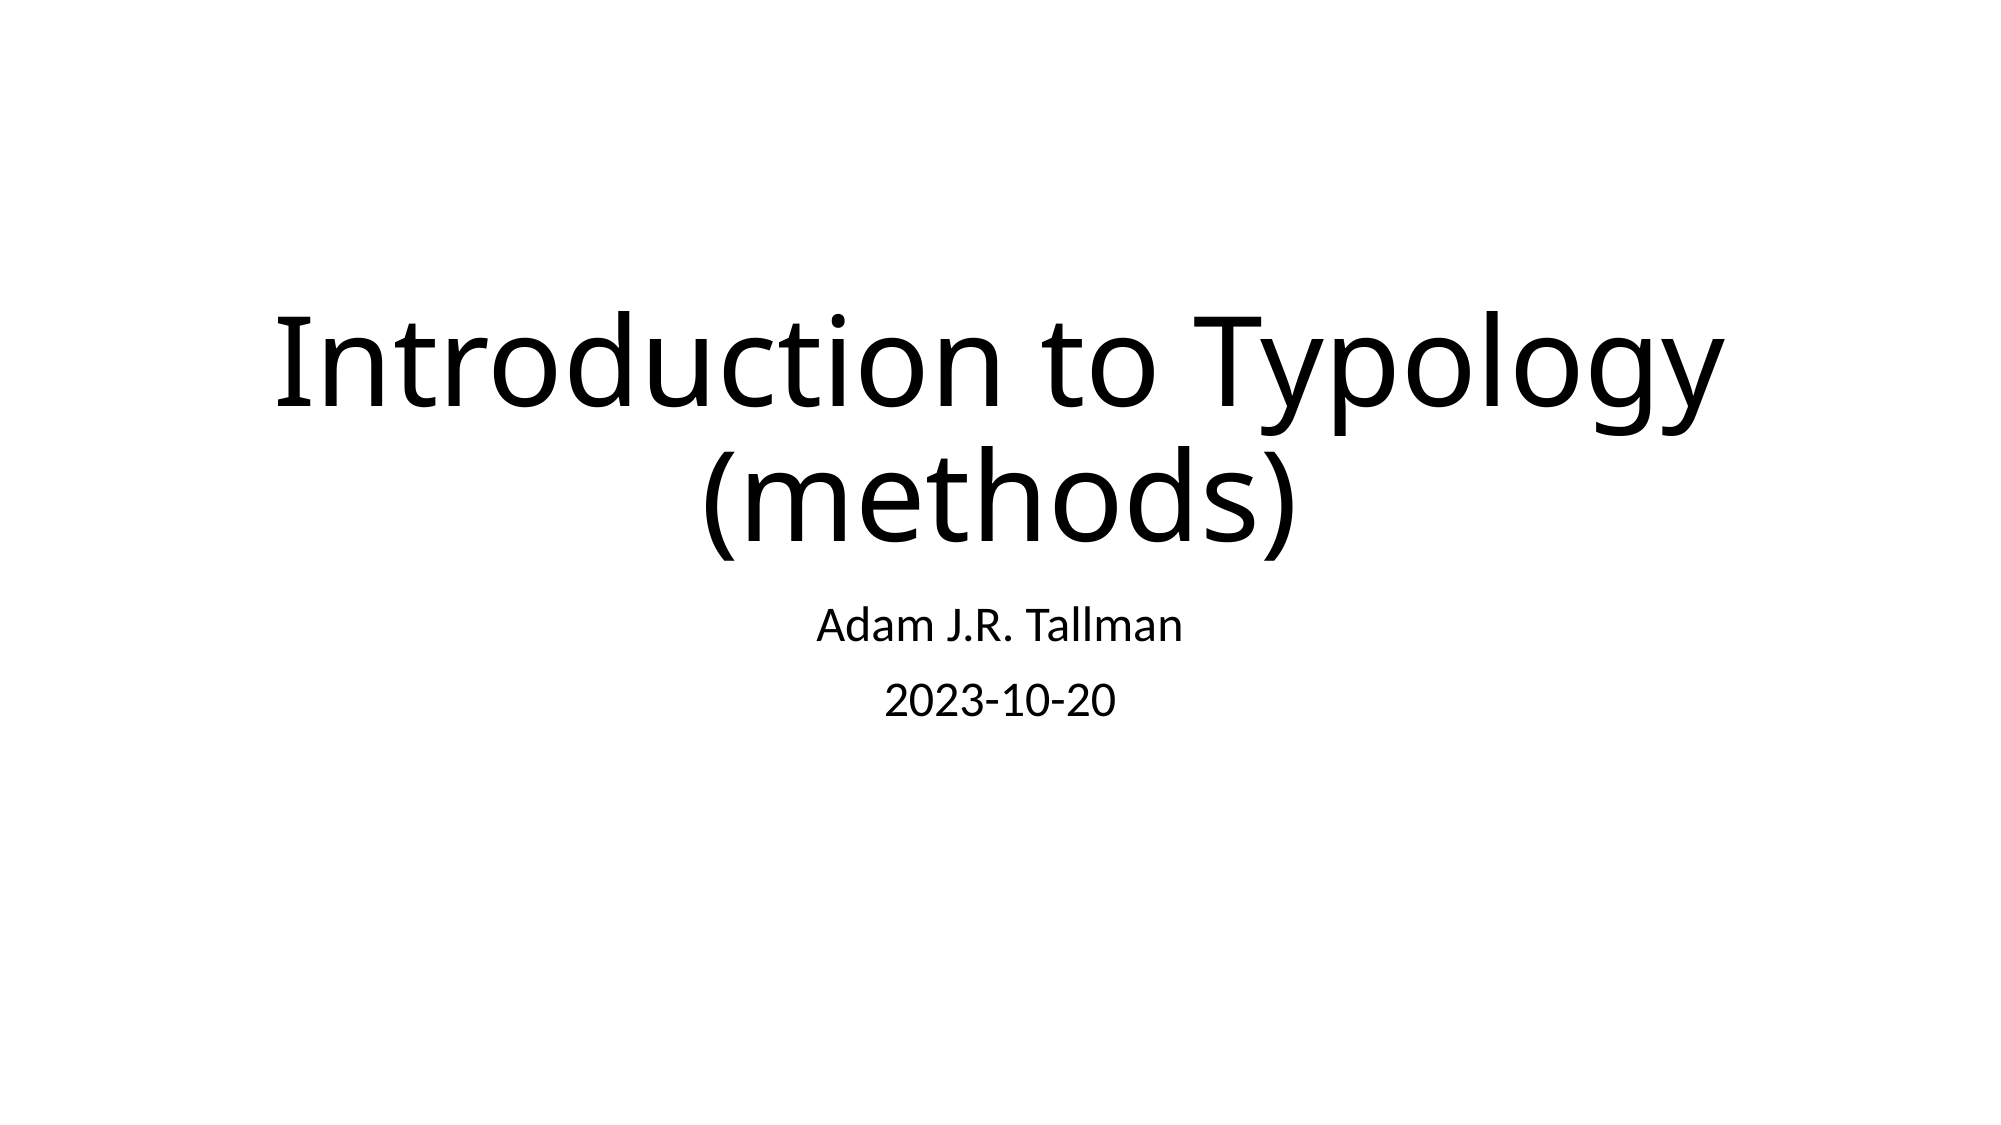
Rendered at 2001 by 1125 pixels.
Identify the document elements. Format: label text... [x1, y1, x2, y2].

subtitle Adam J.R. Tallman 2023-10-20 [249, 590, 1750, 863]
title Introduction to Typology (methods) [249, 184, 1750, 576]
